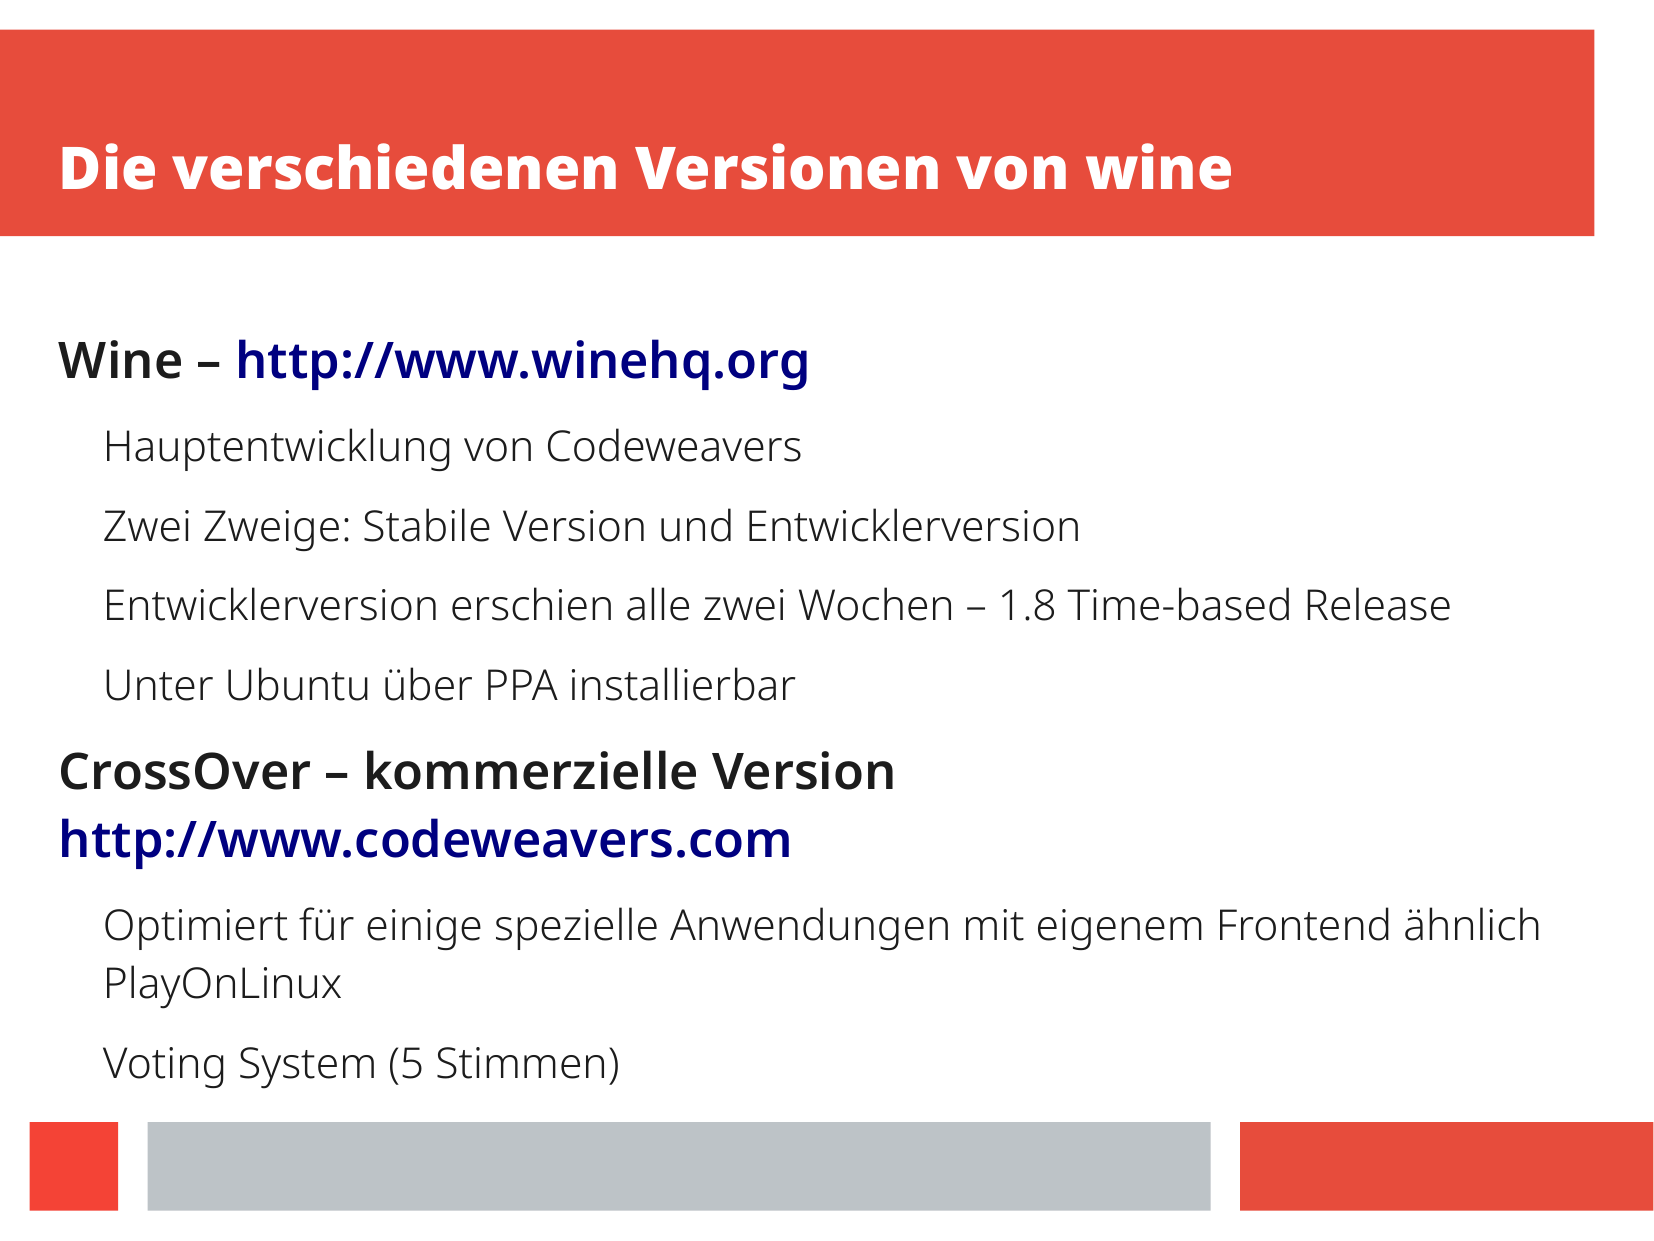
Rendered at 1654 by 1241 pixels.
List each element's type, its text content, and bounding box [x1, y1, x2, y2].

list Wine – http://www.winehq.org Hauptentwicklung von Codeweavers Zwei Zweige: Stabile Version und Entwicklerversion Entwicklerversion erschien alle zwei Wochen – 1.8 Time-based Release Unter Ubuntu über PPA installierbar CrossOver – kommerzielle Version http://www.codeweavers.com Optimiert für einige spezielle Anwendungen mit eigenem Frontend ähnlich PlayOnLinux Voting System (5 Stimmen) [59, 324, 1565, 1093]
title Die verschiedenen Versionen von wine [59, 59, 1595, 207]
